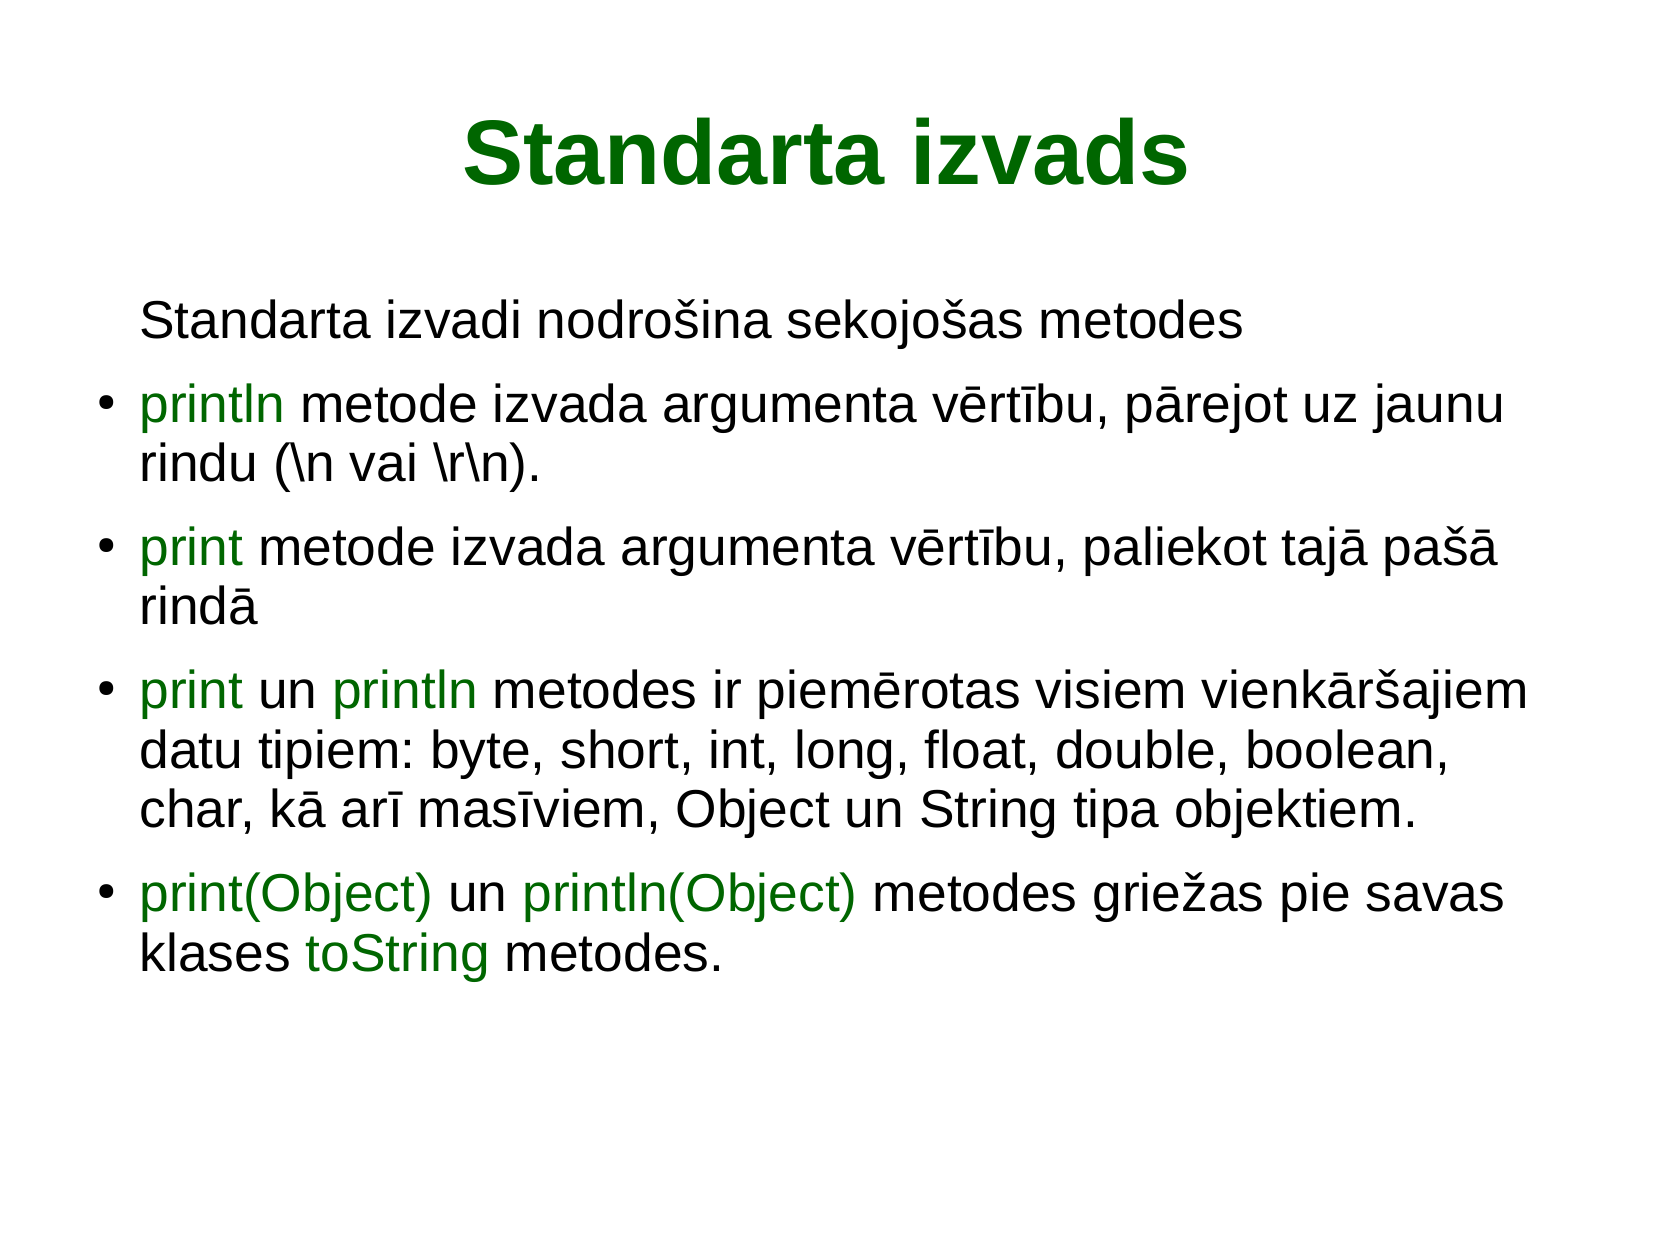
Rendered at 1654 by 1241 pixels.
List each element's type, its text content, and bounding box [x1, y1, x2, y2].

list Standarta izvadi nodrošina sekojošas metodes println metode izvada argumenta vērtību, pārejot uz jaunu rindu (\n vai \r\n). print metode izvada argumenta vērtību, paliekot tajā pašā rindā print un println metodes ir piemērotas visiem vienkāršajiem datu tipiem: byte, short, int, long, float, double, boolean, char, kā arī masīviem, Object un String tipa objektiem. print(Object) un println(Object) metodes griežas pie savas klases toString metodes. [82, 290, 1538, 1010]
title Standarta izvads [82, 49, 1571, 257]
